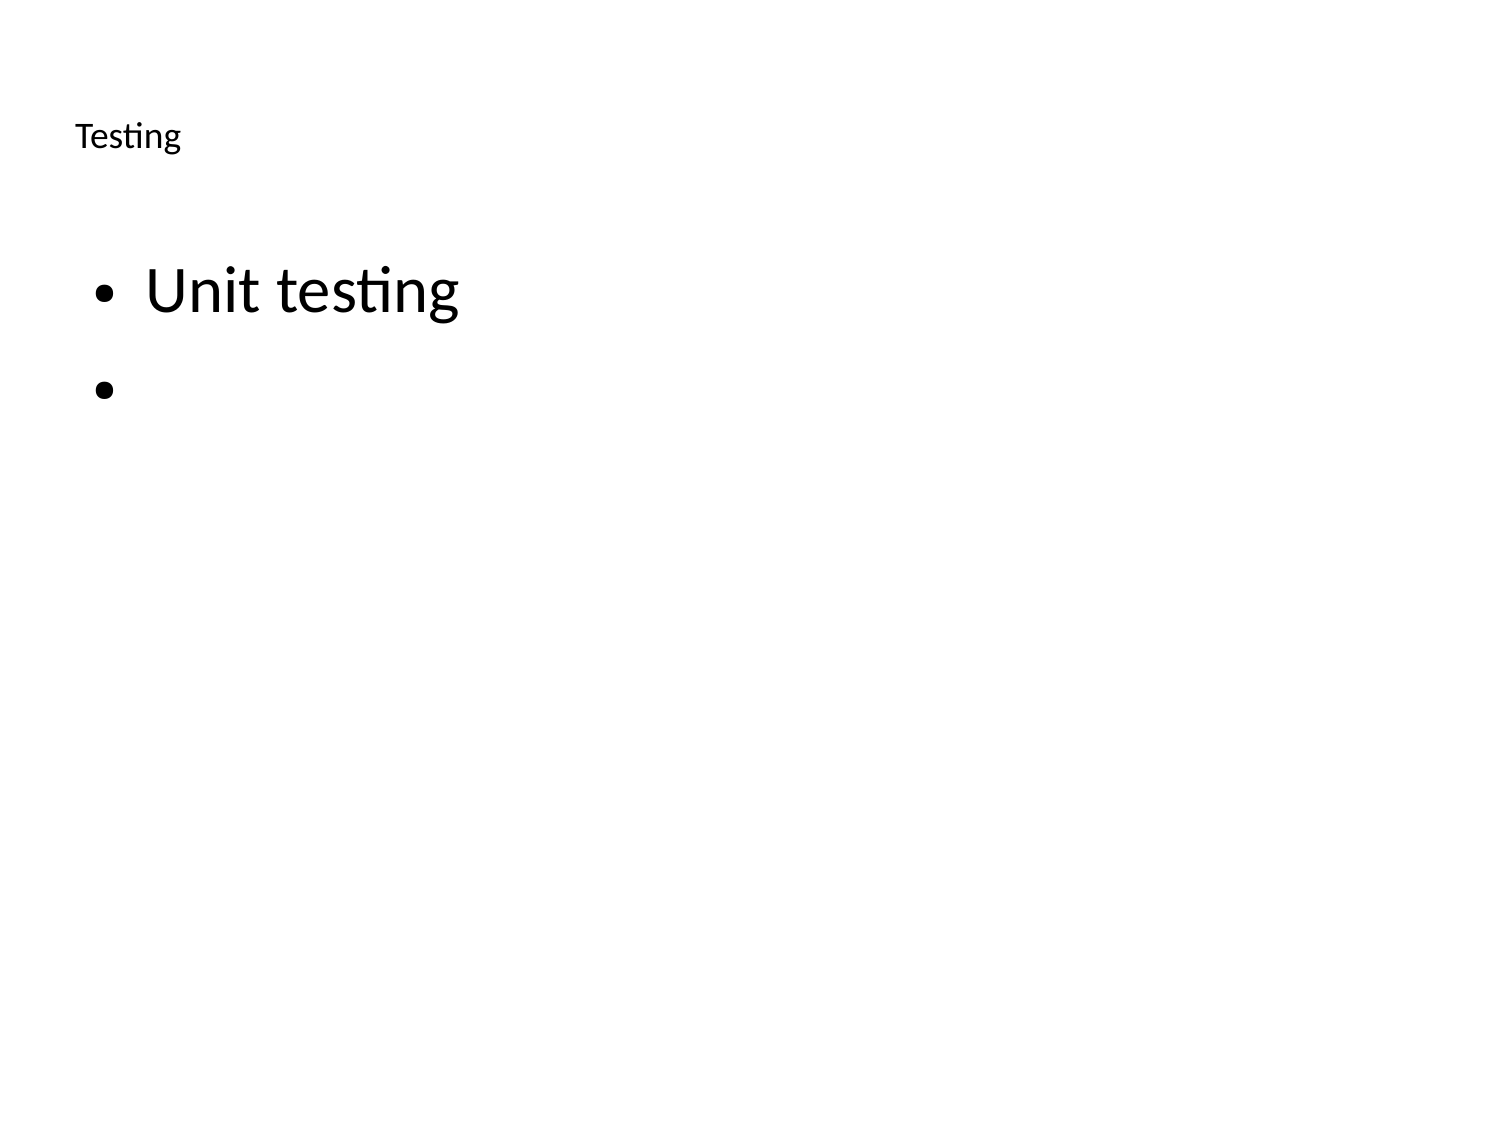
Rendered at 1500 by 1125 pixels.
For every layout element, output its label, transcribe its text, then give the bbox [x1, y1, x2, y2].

title Testing [75, 45, 1425, 233]
list Unit testing [75, 262, 1425, 1005]
